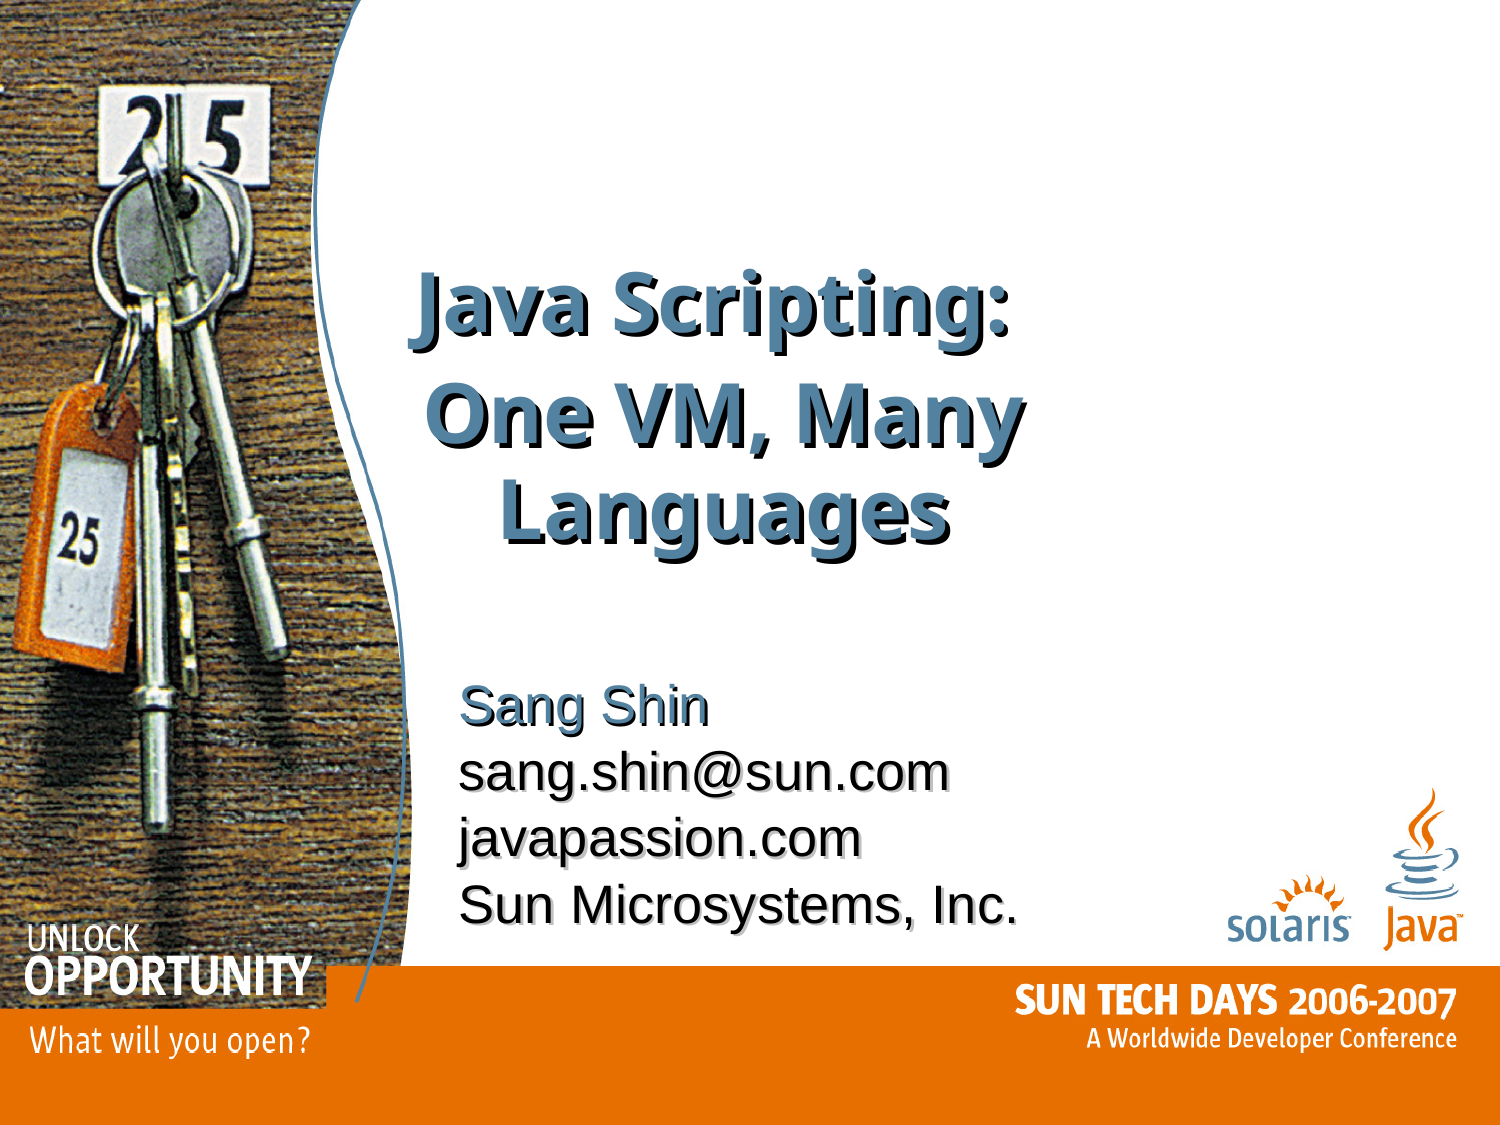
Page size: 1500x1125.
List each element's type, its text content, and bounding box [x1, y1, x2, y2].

picture [0, 0, 1500, 1125]
text_box Java Scripting: One VM, Many Languages [414, 254, 1450, 744]
text_box Sang Shin sang.shin@sun.com javapassion.com Sun Microsystems, Inc. [458, 674, 1375, 935]
